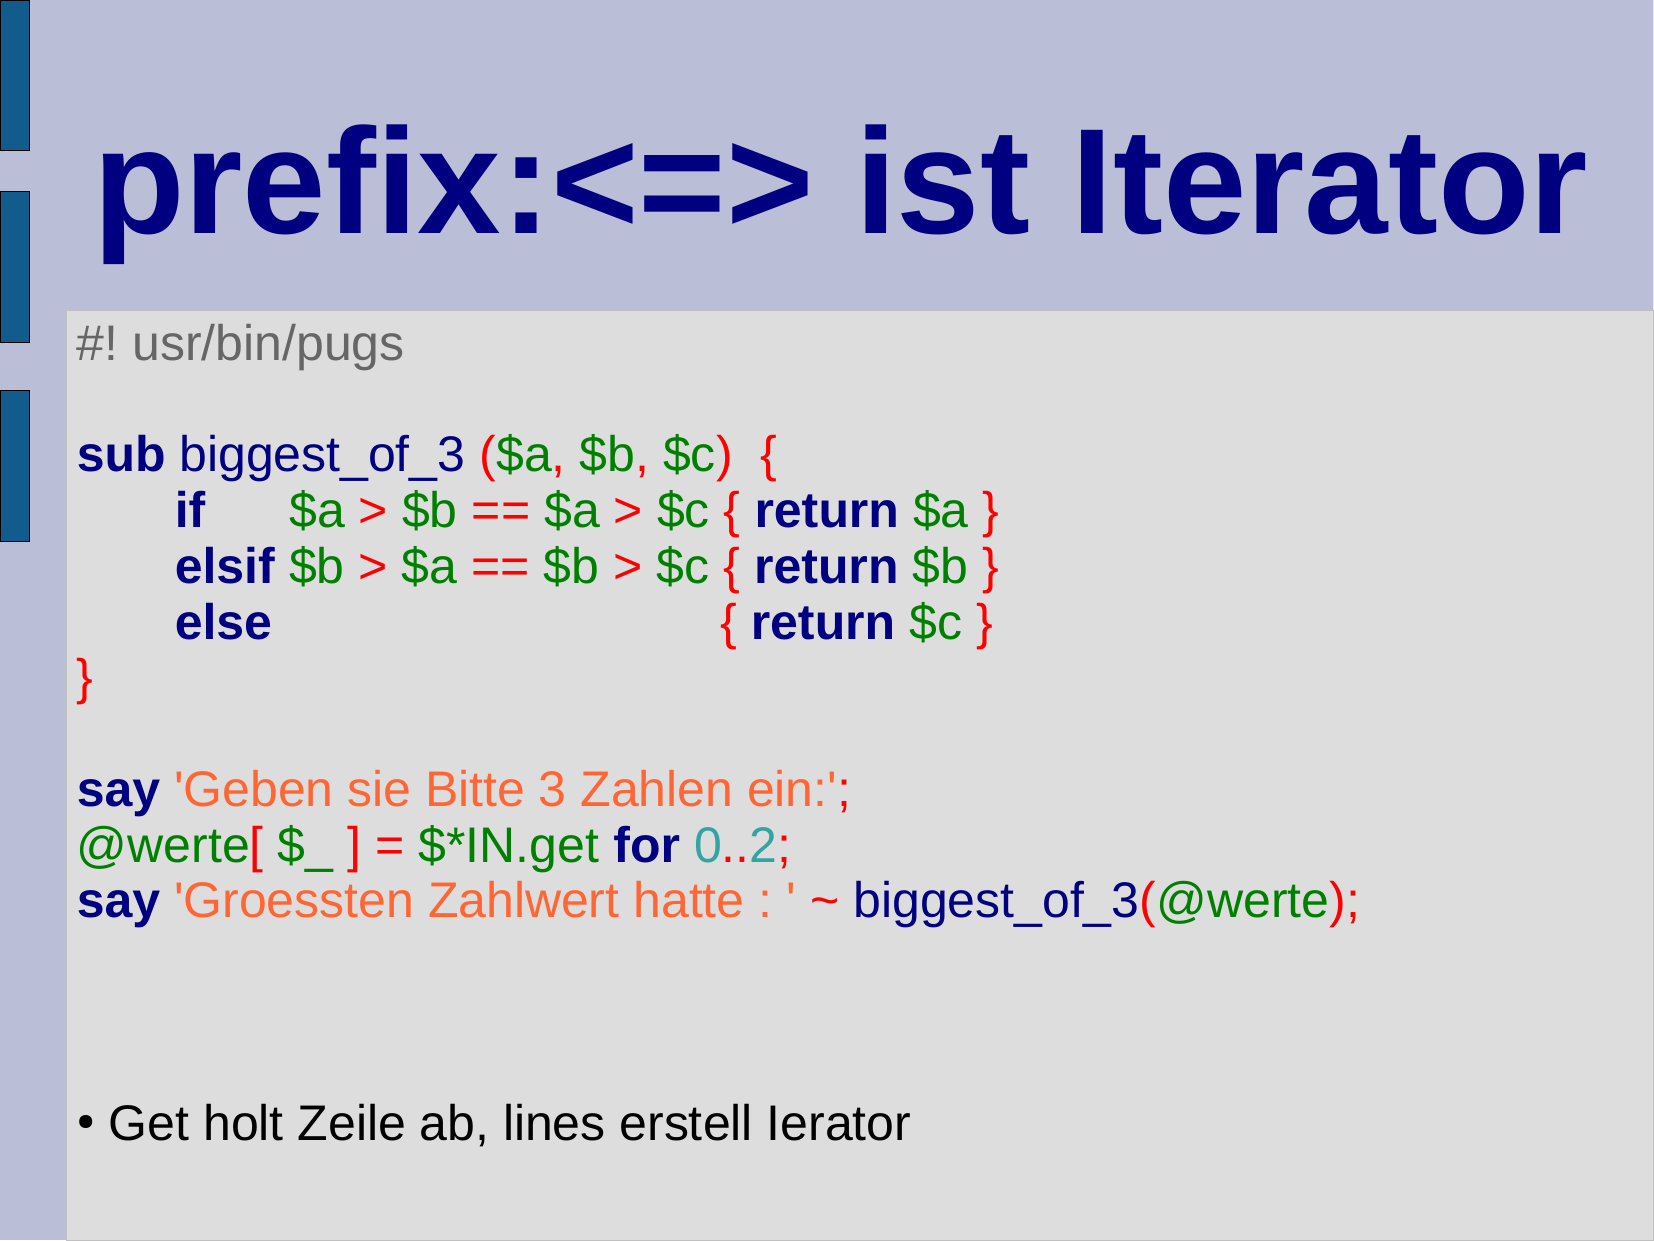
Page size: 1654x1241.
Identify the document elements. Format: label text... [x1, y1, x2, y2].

list #! usr/bin/pugs sub biggest_of_3 ($a, $b, $c) { if $a > $b == $a > $c { return $a } elsif $b > $a == $b > $c { return $b } else { return $c } } say 'Geben sie Bitte 3 Zahlen ein:'; @werte[ $_ ] = $*IN.get for 0..2; say 'Groessten Zahlwert hatte : ' ~ biggest_of_3(@werte); Get holt Zeile ab, lines erstell Ierator [76, 315, 1625, 1182]
title prefix:<=> ist Iterator [88, 78, 1595, 286]
